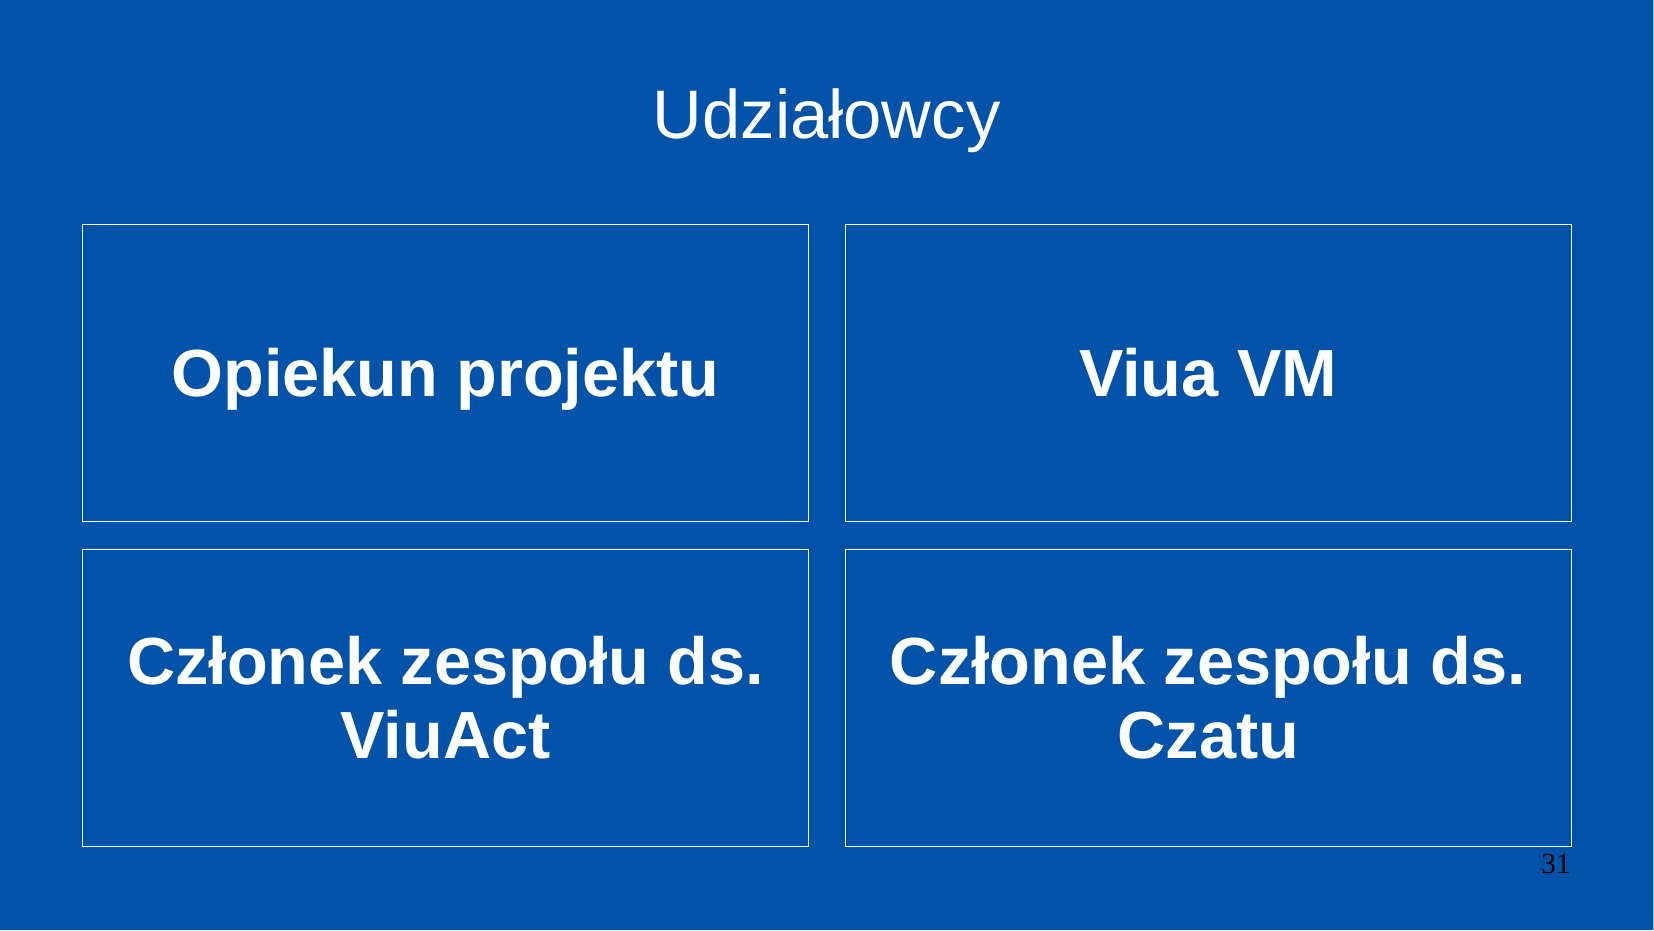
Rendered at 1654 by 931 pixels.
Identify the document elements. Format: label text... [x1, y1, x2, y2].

title Udziałowcy [82, 37, 1571, 193]
list Opiekun projektu [82, 224, 809, 522]
list Członek zespołu ds. Czatu [845, 549, 1572, 847]
list Viua VM [845, 224, 1572, 522]
list Członek zespołu ds. ViuAct [82, 549, 809, 847]
